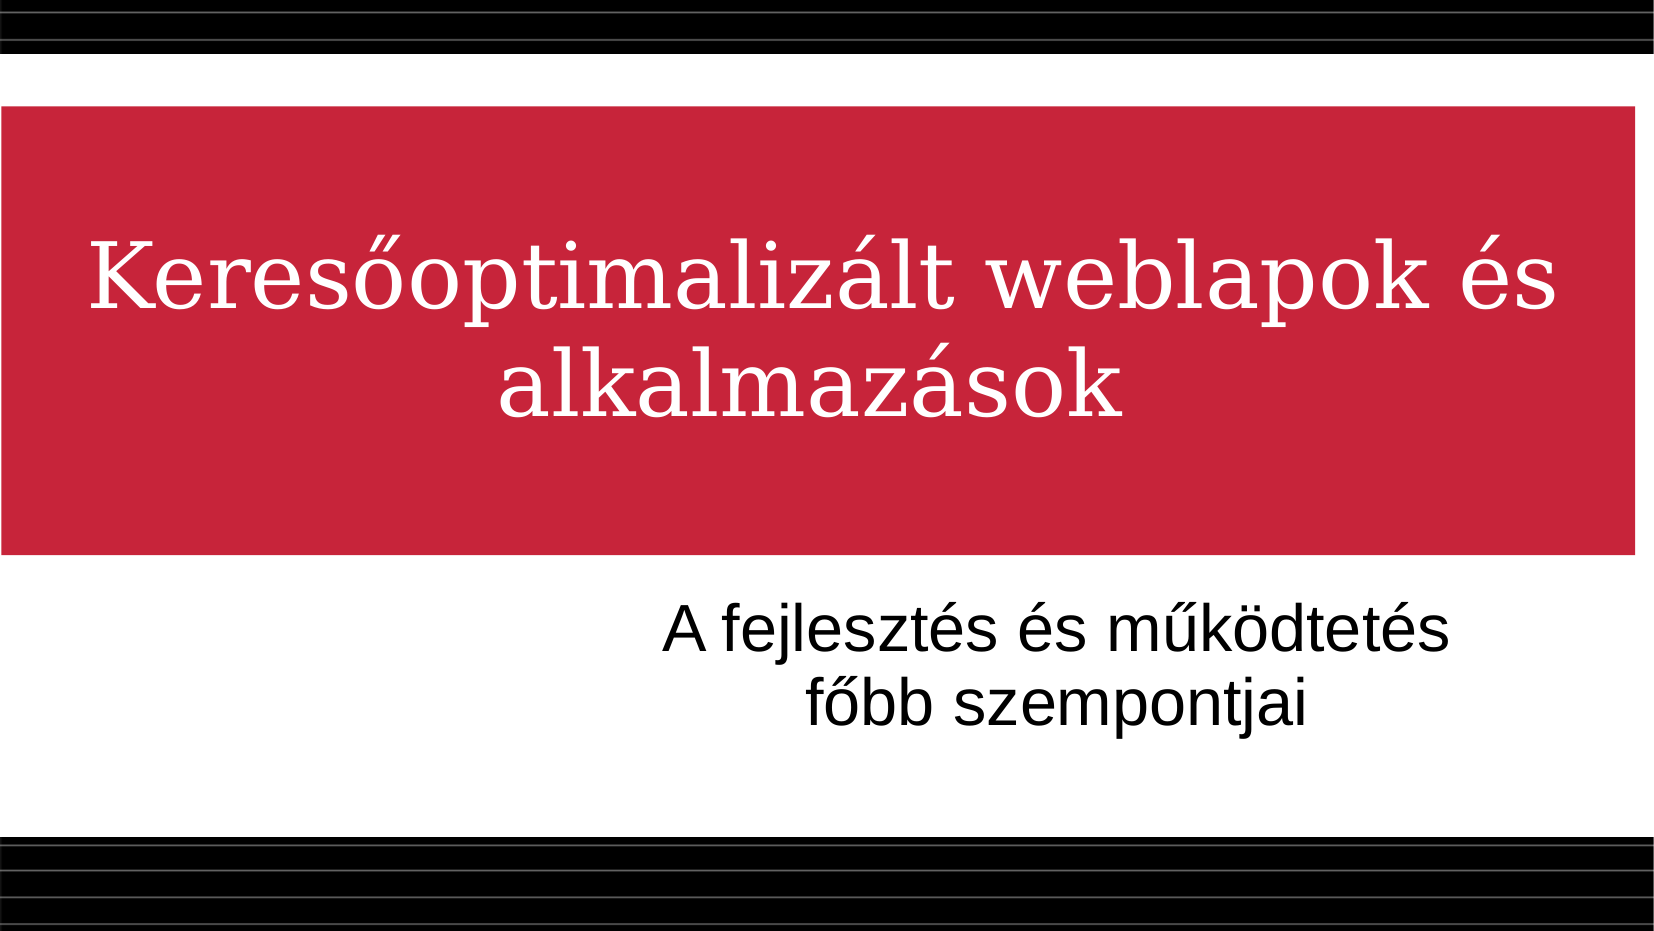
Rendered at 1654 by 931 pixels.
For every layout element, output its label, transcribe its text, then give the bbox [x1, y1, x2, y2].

picture [0, 0, 1654, 54]
title Keresőoptimalizált weblapok és alkalmazások [1, 106, 1636, 556]
subtitle A fejlesztés és működtetés főbb szempontjai [625, 590, 1489, 804]
picture [0, 837, 1654, 931]
